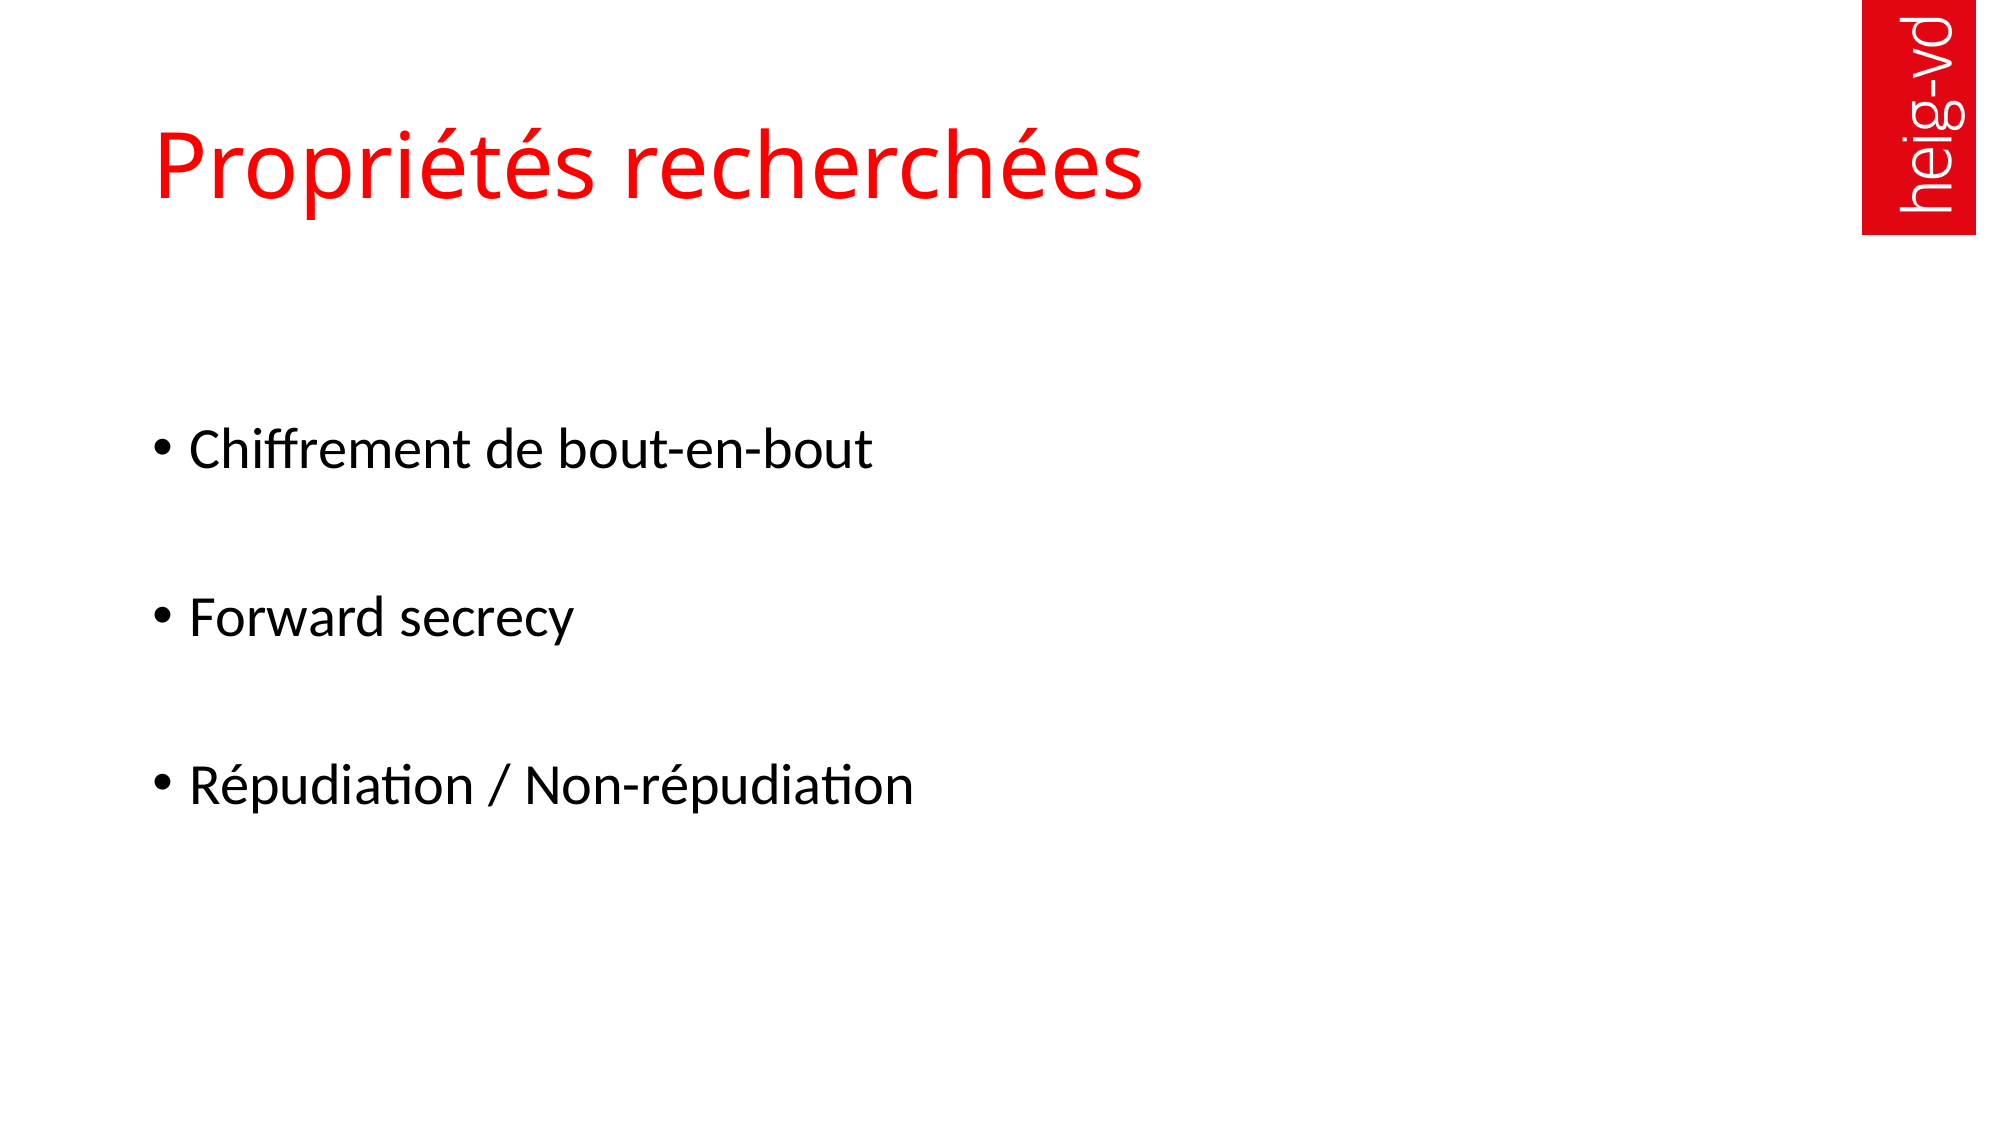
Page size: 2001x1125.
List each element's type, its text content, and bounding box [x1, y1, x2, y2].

picture [1862, 0, 1976, 236]
title Propriétés recherchées [137, 59, 1863, 278]
list Chiffrement de bout-en-bout Forward secrecy Répudiation / Non-répudiation [137, 411, 1863, 1125]
